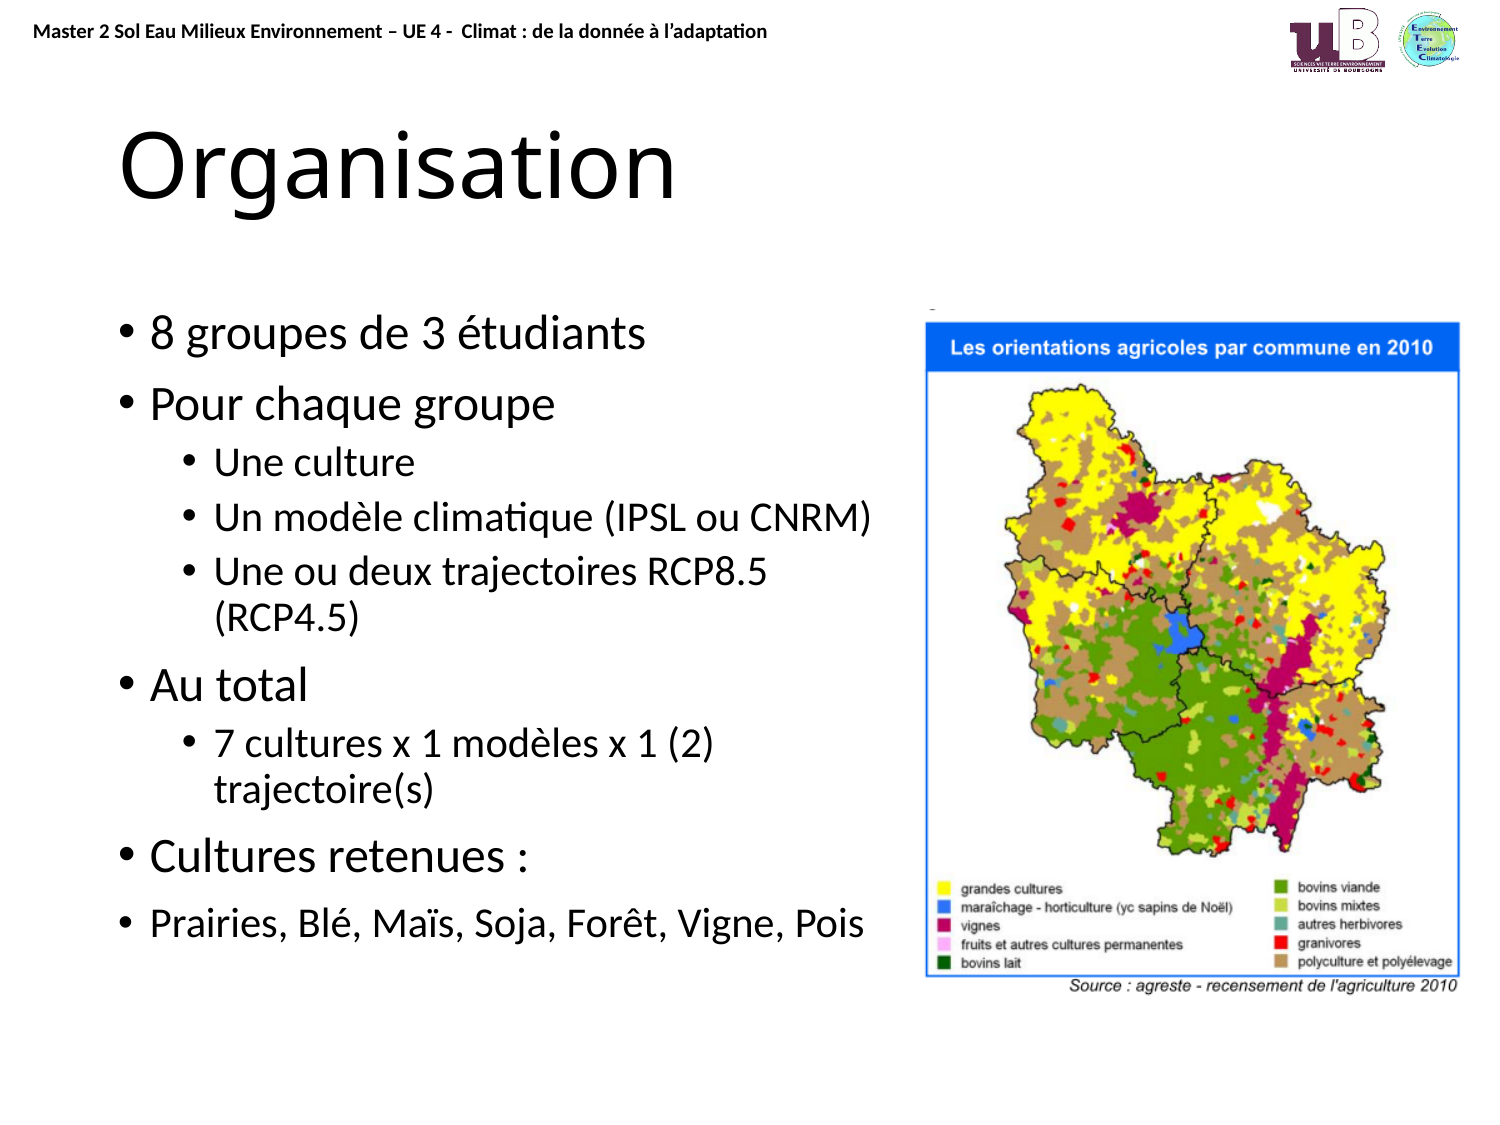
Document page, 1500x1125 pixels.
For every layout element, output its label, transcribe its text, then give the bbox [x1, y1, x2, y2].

picture [911, 309, 1469, 1004]
text_box Organisation [103, 59, 1397, 278]
picture [1396, 8, 1461, 72]
text_box 8 groupes de 3 étudiants Pour chaque groupe Une culture Un modèle climatique (IPSL ou CNRM) Une ou deux trajectoires RCP8.5 (RCP4.5) Au total 7 cultures x 1 modèles x 1 (2) trajectoire(s) Cultures retenues : Prairies, Blé, Maïs, Soja, Forêt, Vigne, Pois [103, 299, 898, 1013]
picture [1290, 8, 1385, 59]
